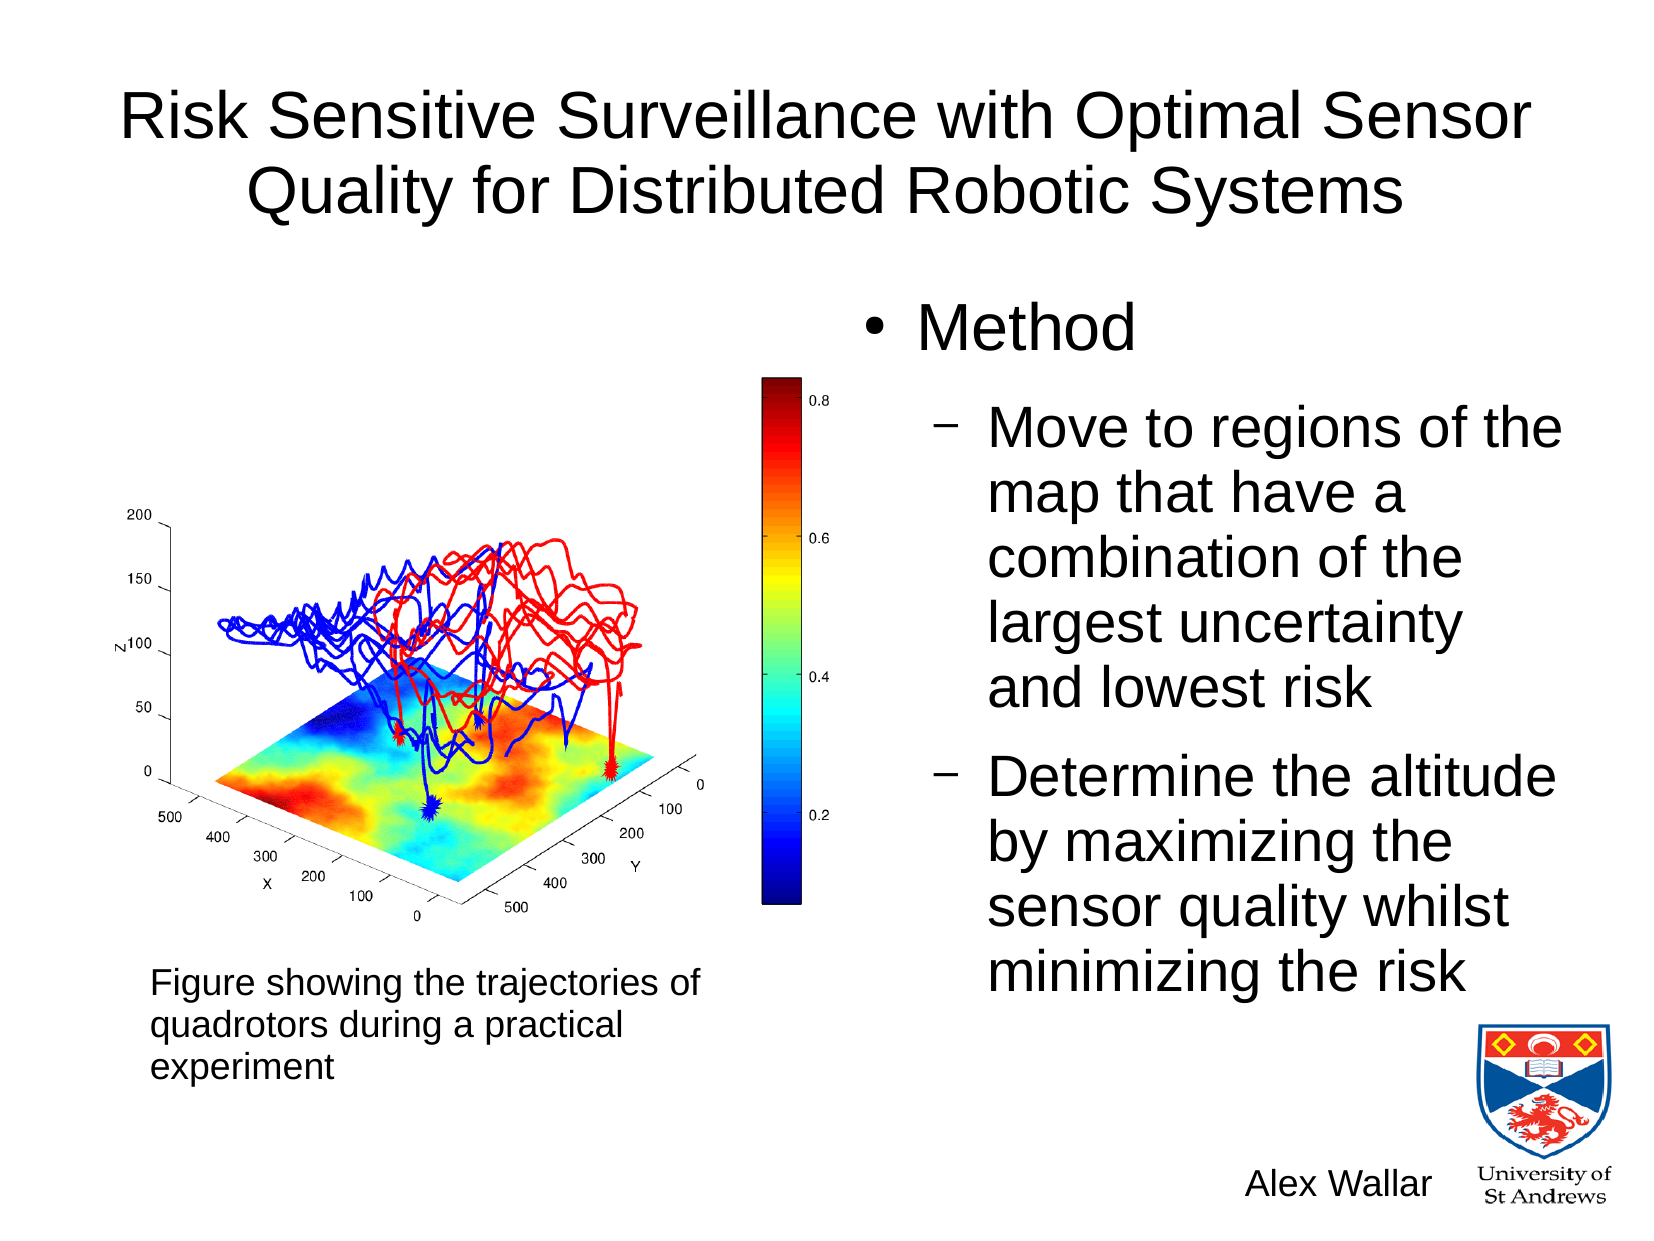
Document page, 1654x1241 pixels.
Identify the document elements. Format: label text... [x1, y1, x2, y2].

title Risk Sensitive Surveillance with Optimal Sensor Quality for Distributed Robotic Systems [82, 49, 1571, 257]
text_box Figure showing the trajectories of quadrotors during a practical experiment [135, 954, 766, 1096]
picture [1455, 1009, 1636, 1217]
picture [60, 329, 845, 976]
text_box Alex Wallar [1230, 1155, 1455, 1212]
list Method Move to regions of the map that have a combination of the largest uncertainty and lowest risk Determine the altitude by maximizing the sensor quality whilst minimizing the risk [845, 290, 1572, 1010]
